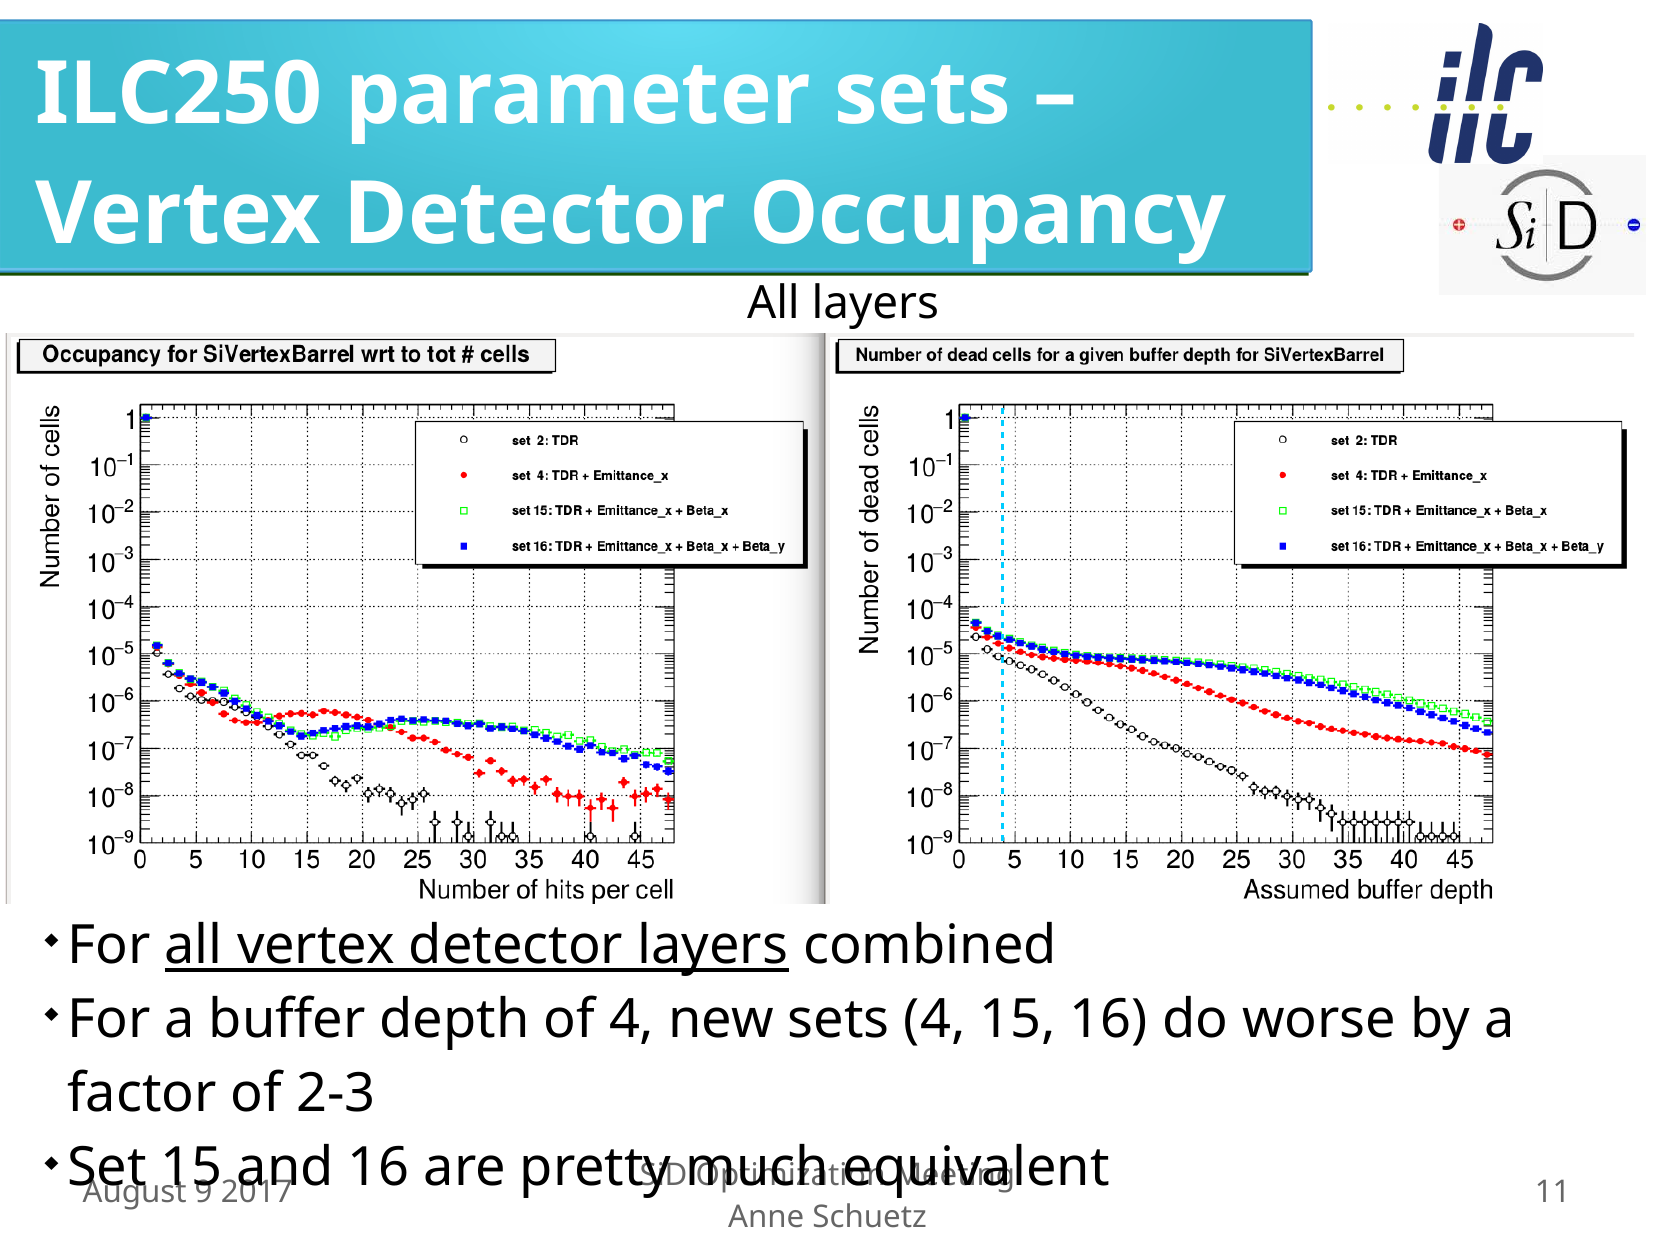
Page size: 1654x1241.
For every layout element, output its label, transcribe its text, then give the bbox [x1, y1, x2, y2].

picture [5, 333, 1635, 904]
text_box All layers [732, 261, 957, 333]
picture [1328, 23, 1646, 295]
text_box For all vertex detector layers combined For a buffer depth of 4, new sets (4, 15, 16) do worse by a factor of 2-3 Set 15 and 16 are pretty much equivalent [11, 823, 1642, 1224]
title ILC250 parameter sets – Vertex Detector Occupancy [35, 23, 1235, 276]
